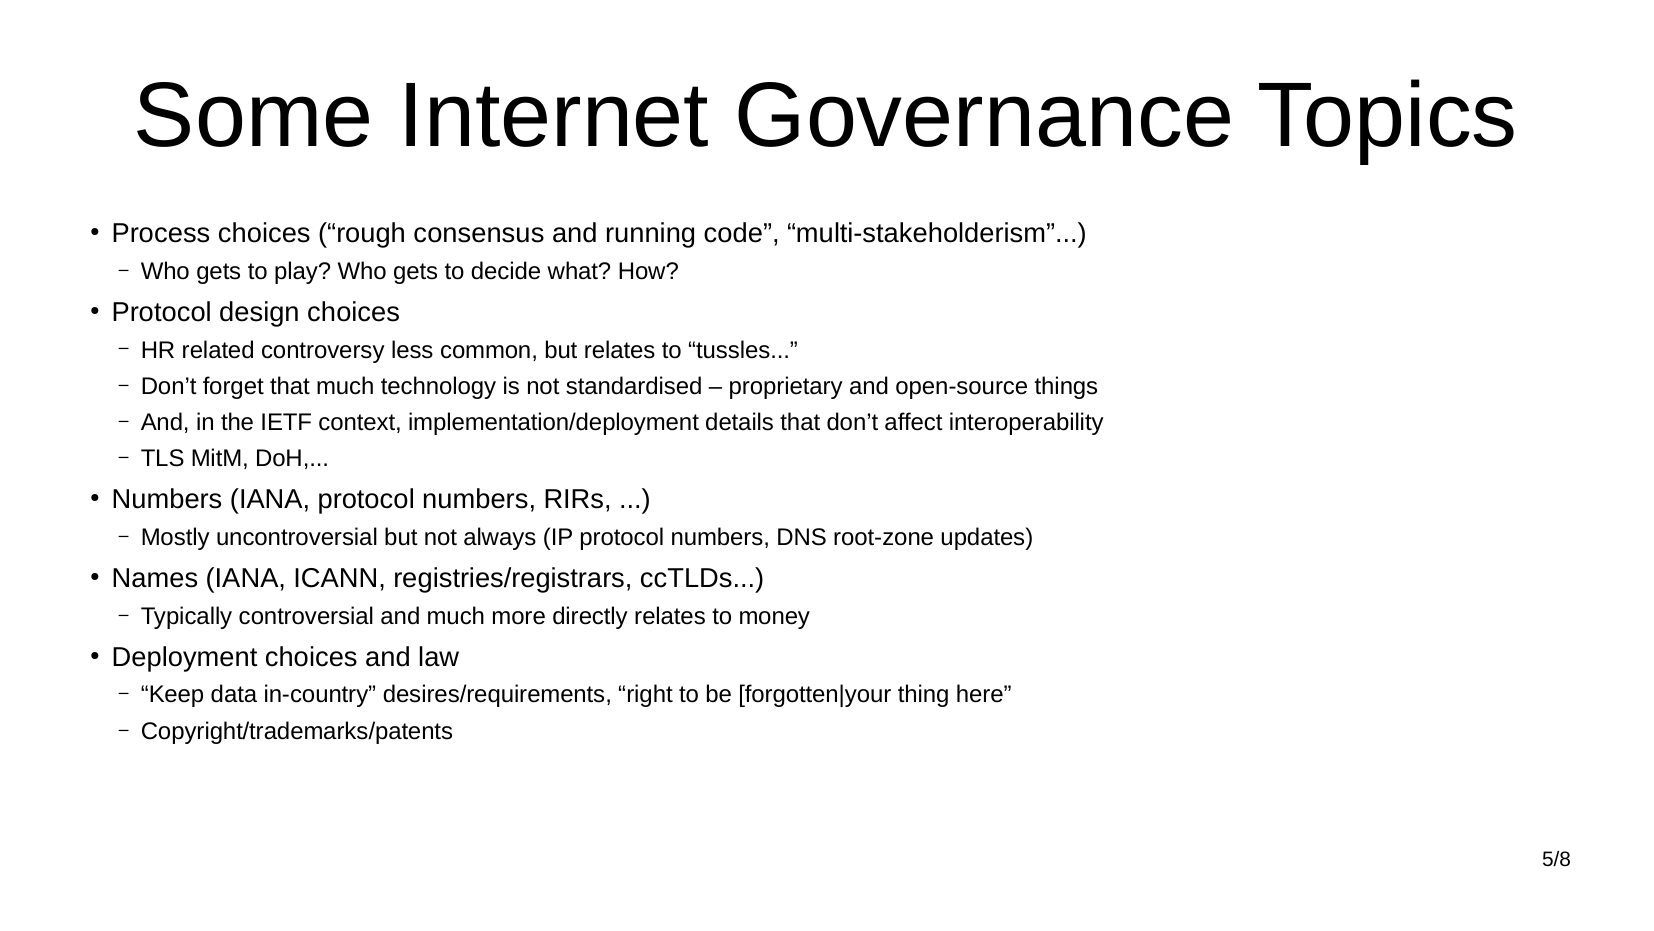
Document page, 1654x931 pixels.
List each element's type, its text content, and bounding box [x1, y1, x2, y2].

title Some Internet Governance Topics [82, 37, 1571, 193]
list Process choices (“rough consensus and running code”, “multi-stakeholderism”...) Who gets to play? Who gets to decide what? How? Protocol design choices HR related controversy less common, but relates to “tussles...” Don’t forget that much technology is not standardised – proprietary and open-source things And, in the IETF context, implementation/deployment details that don’t affect interoperability TLS MitM, DoH,... Numbers (IANA, protocol numbers, RIRs, ...) Mostly uncontroversial but not always (IP protocol numbers, DNS root-zone updates) Names (IANA, ICANN, registries/registrars, ccTLDs...) Typically controversial and much more directly relates to money Deployment choices and law “Keep data in-country” desires/requirements, “right to be [forgotten|your thing here” Copyright/trademarks/patents [82, 217, 1571, 758]
